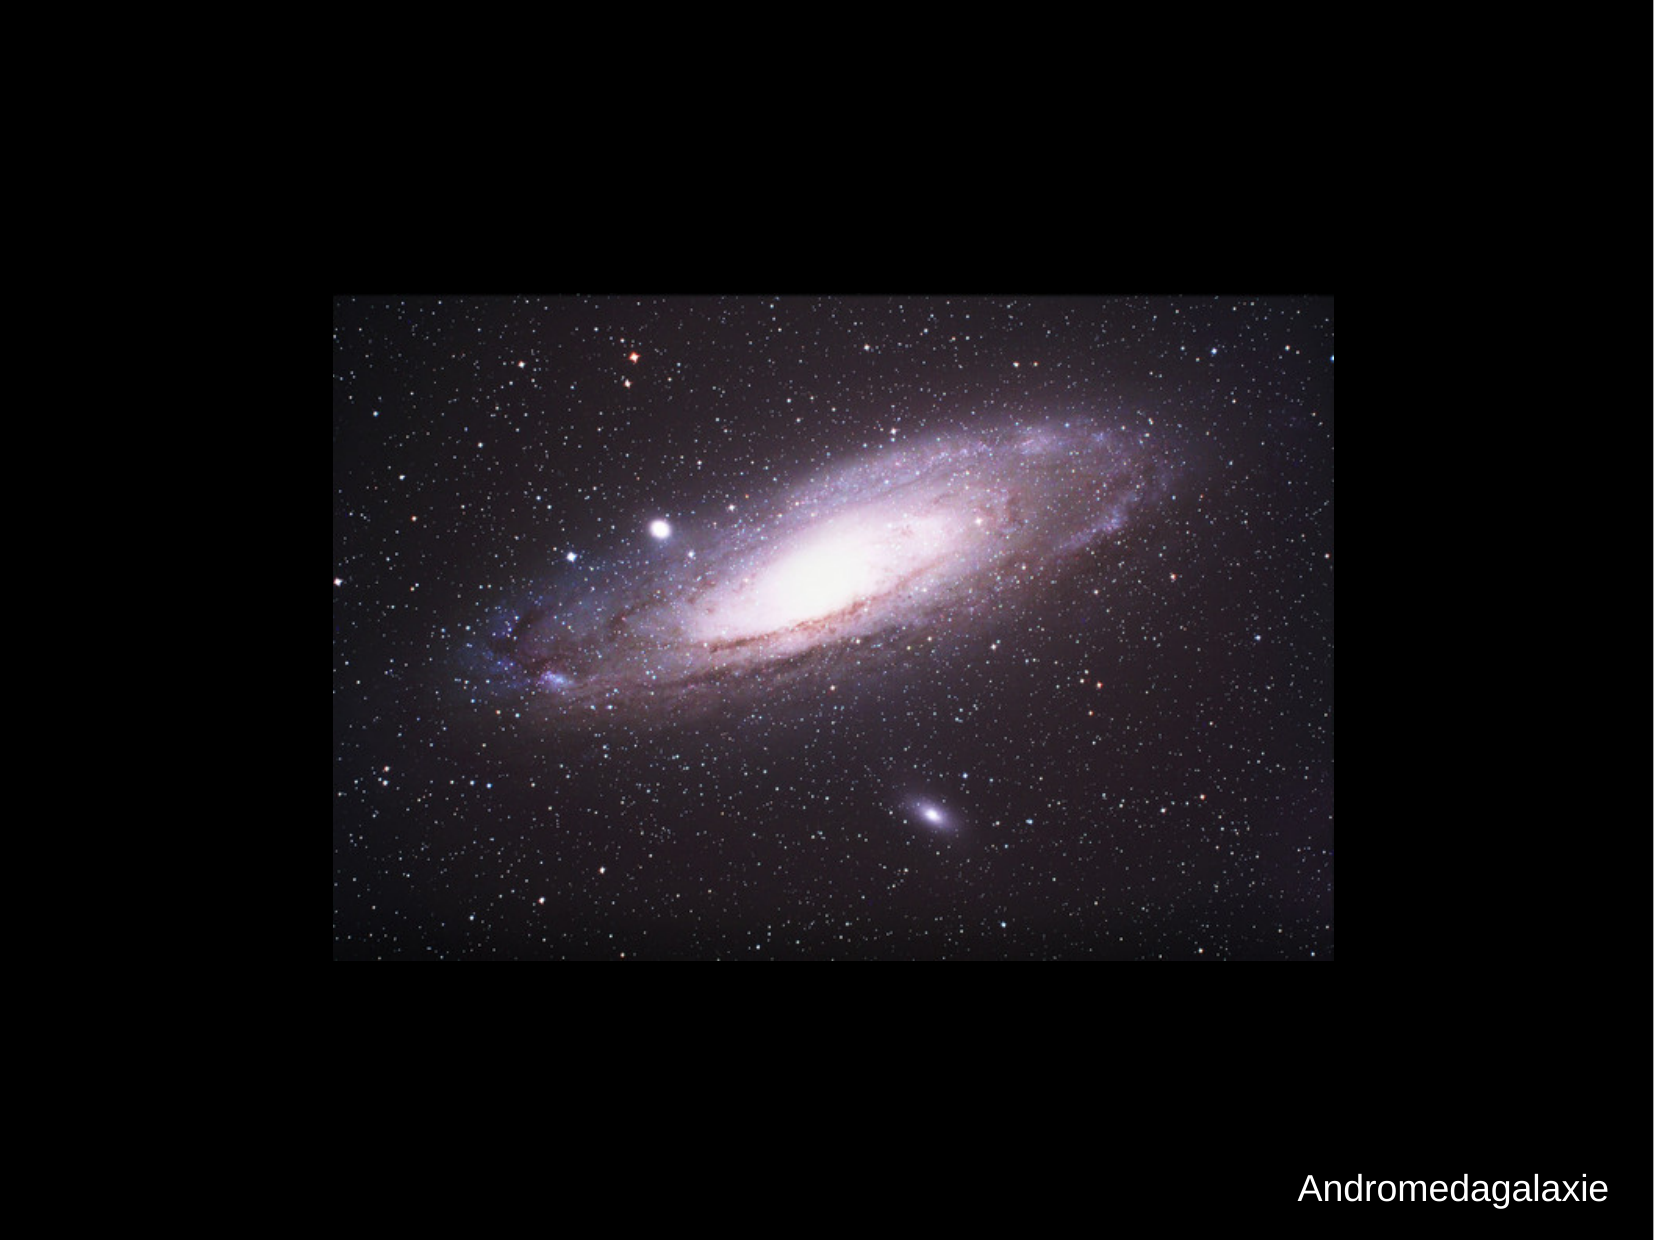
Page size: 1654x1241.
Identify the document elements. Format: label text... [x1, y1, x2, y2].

picture [333, 293, 1334, 961]
text_box Andromedagalaxie [0, 1163, 1624, 1221]
